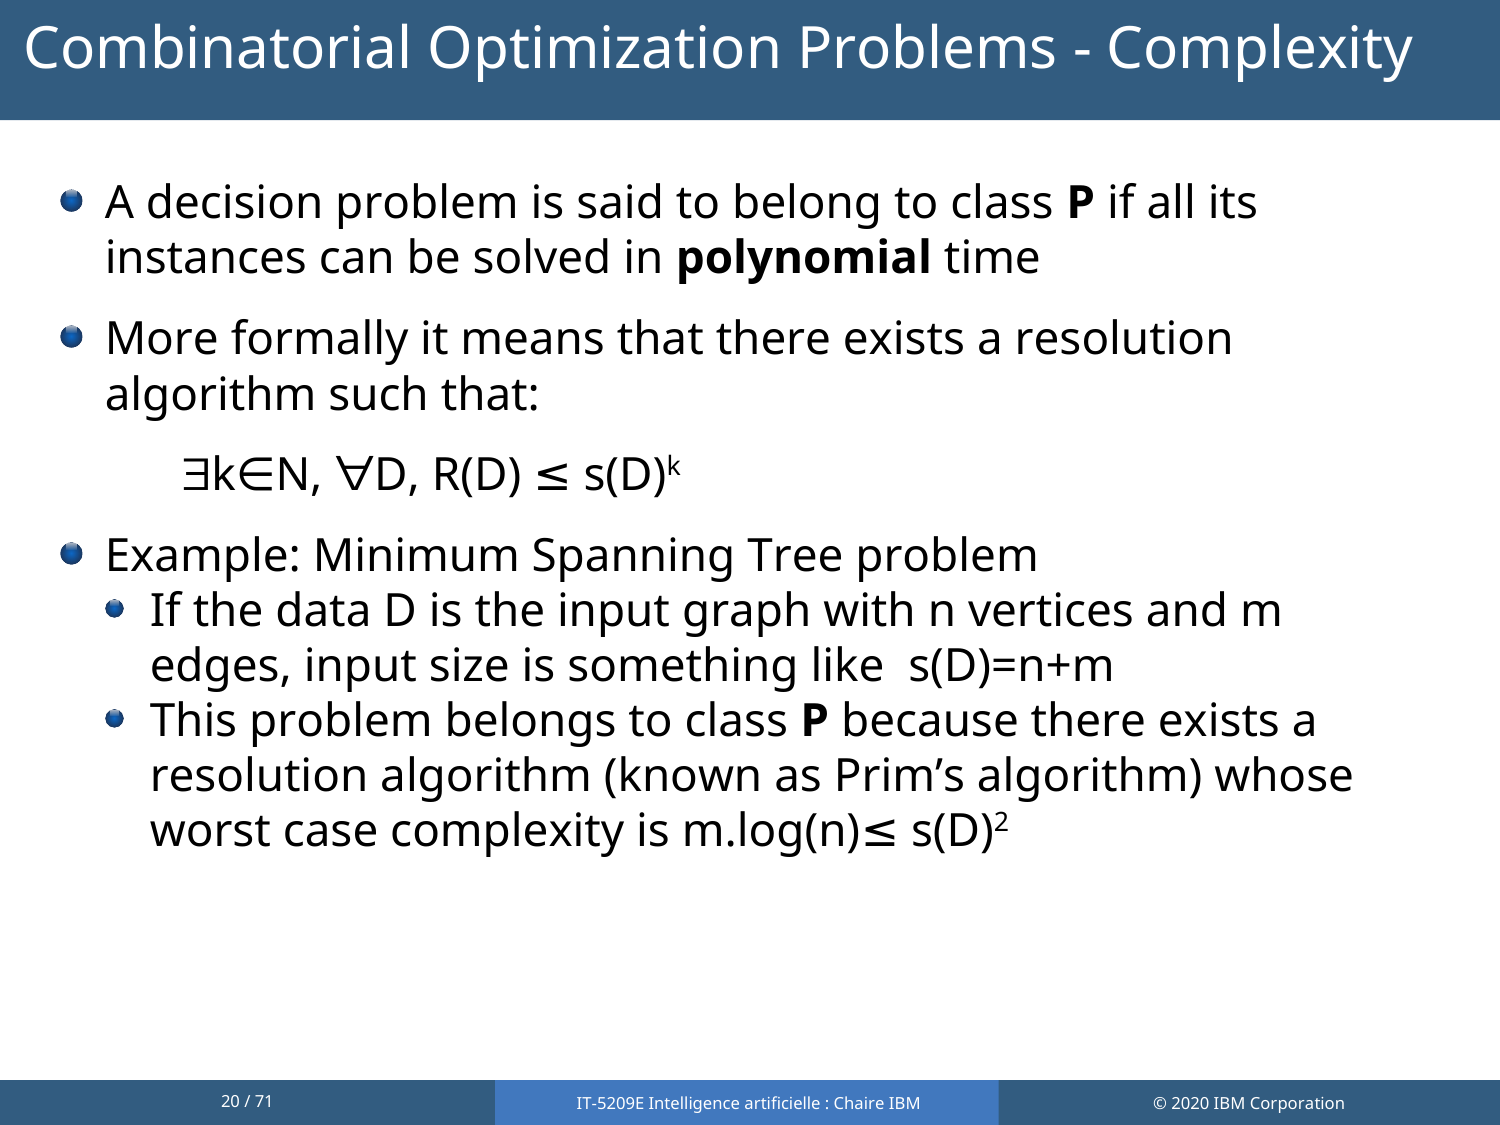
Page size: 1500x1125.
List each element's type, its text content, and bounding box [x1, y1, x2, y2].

title Combinatorial Optimization Problems - Complexity [0, 0, 1500, 121]
list A decision problem is said to belong to class P if all its instances can be solved in polynomial time More formally it means that there exists a resolution algorithm such that: ∃k∈N, ∀D, R(D) ≤ s(D)k Example: Minimum Spanning Tree problem If the data D is the input graph with n vertices and m edges, input size is something like s(D)=n+m This problem belongs to class P because there exists a resolution algorithm (known as Prim’s algorithm) whose worst case complexity is m.log(n)≤ s(D)2 [45, 165, 1441, 1013]
